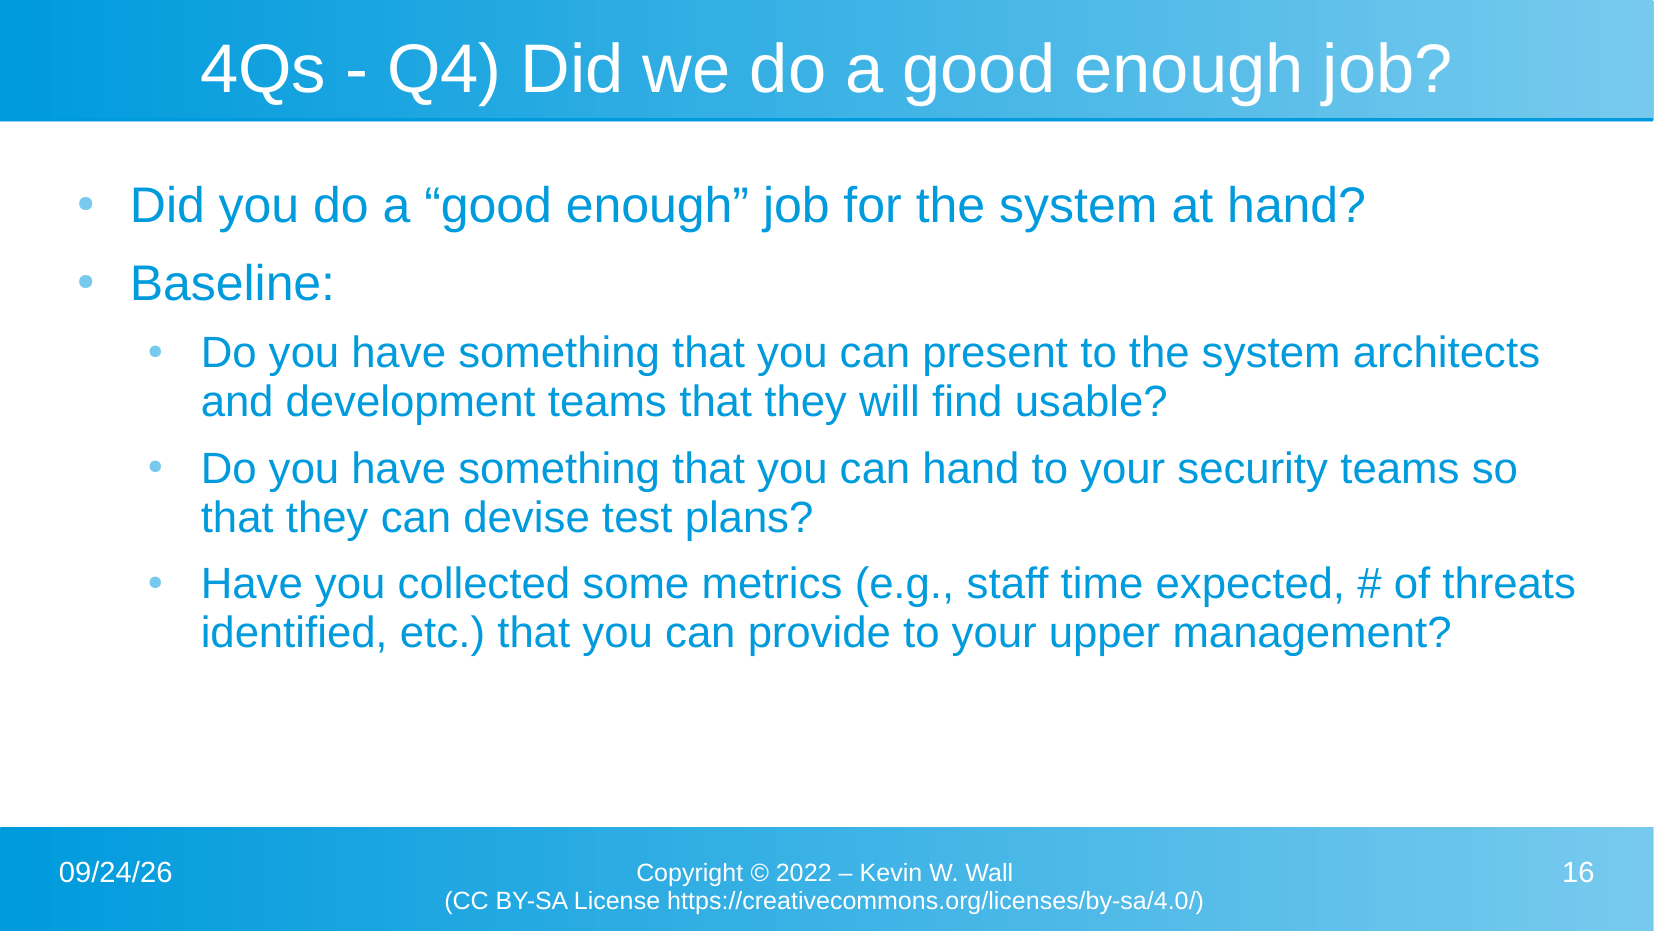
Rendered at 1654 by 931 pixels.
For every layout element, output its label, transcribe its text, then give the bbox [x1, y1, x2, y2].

title 4Qs - Q4) Did we do a good enough job? [59, 29, 1595, 108]
list Did you do a “good enough” job for the system at hand? Baseline: Do you have something that you can present to the system architects and development teams that they will find usable? Do you have something that you can hand to your security teams so that they can devise test plans? Have you collected some metrics (e.g., staff time expected, # of threats identified, etc.) that you can provide to your upper management? [59, 177, 1595, 768]
